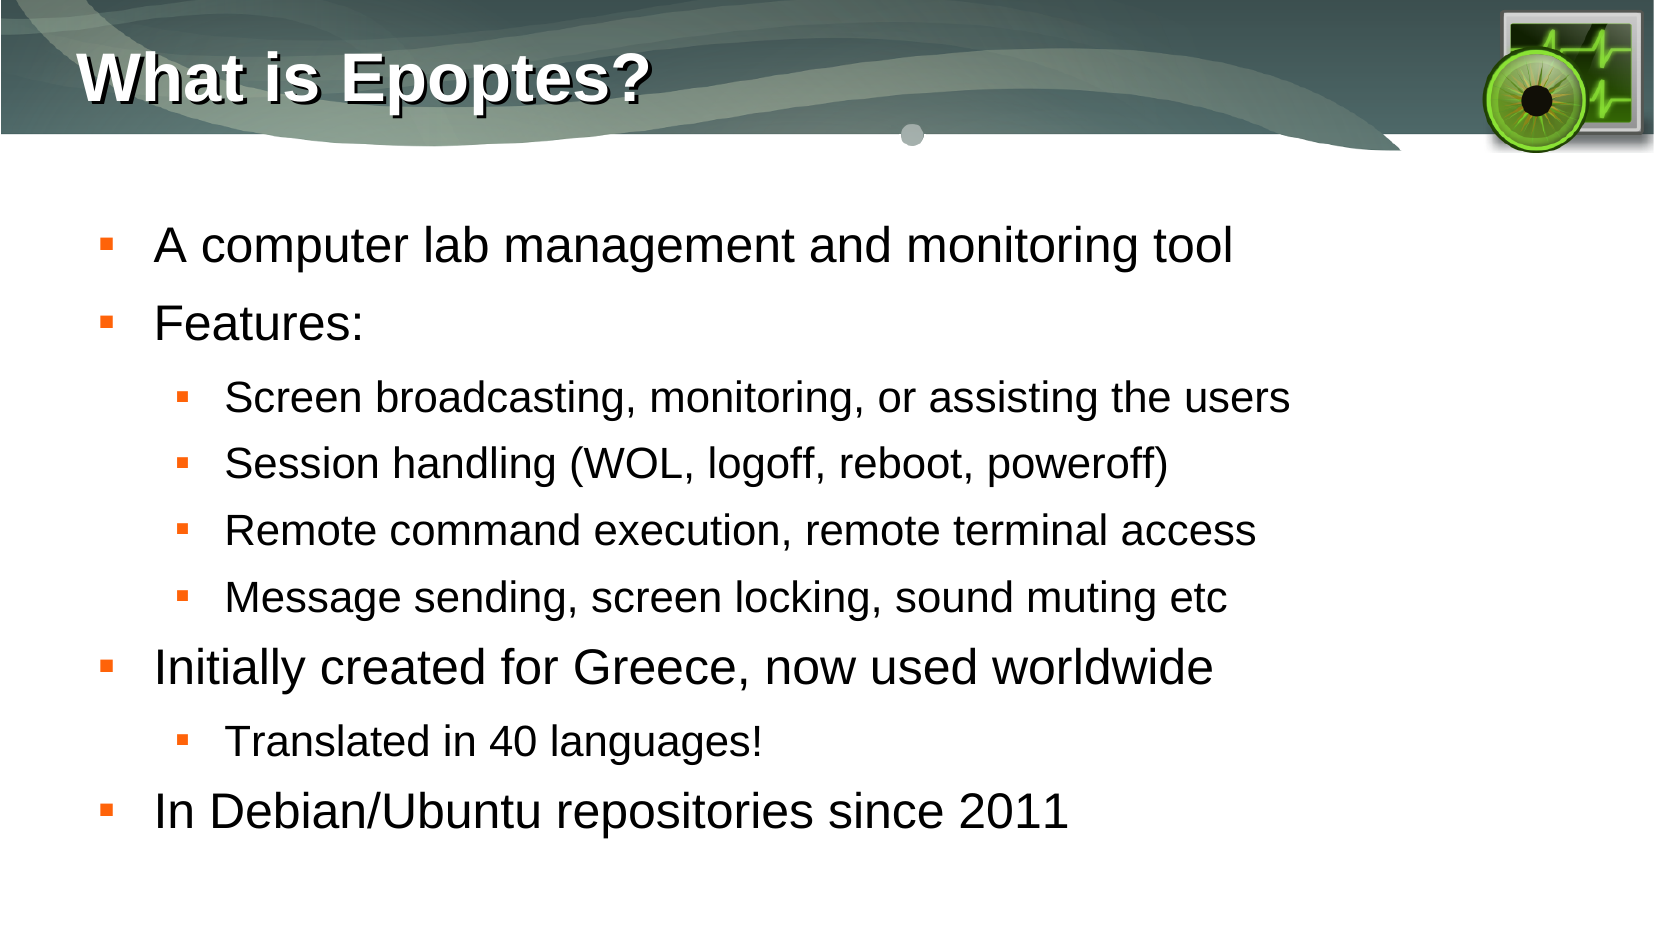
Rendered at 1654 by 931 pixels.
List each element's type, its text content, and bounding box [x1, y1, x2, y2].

title What is Epoptes? [76, 0, 1565, 156]
picture [0, 0, 1654, 931]
list A computer lab management and monitoring tool Features: Screen broadcasting, monitoring, or assisting the users Session handling (WOL, logoff, reboot, poweroff) Remote command execution, remote terminal access Message sending, screen locking, sound muting etc Initially created for Greece, now used worldwide Translated in 40 languages! In Debian/Ubuntu repositories since 2011 [82, 217, 1571, 839]
